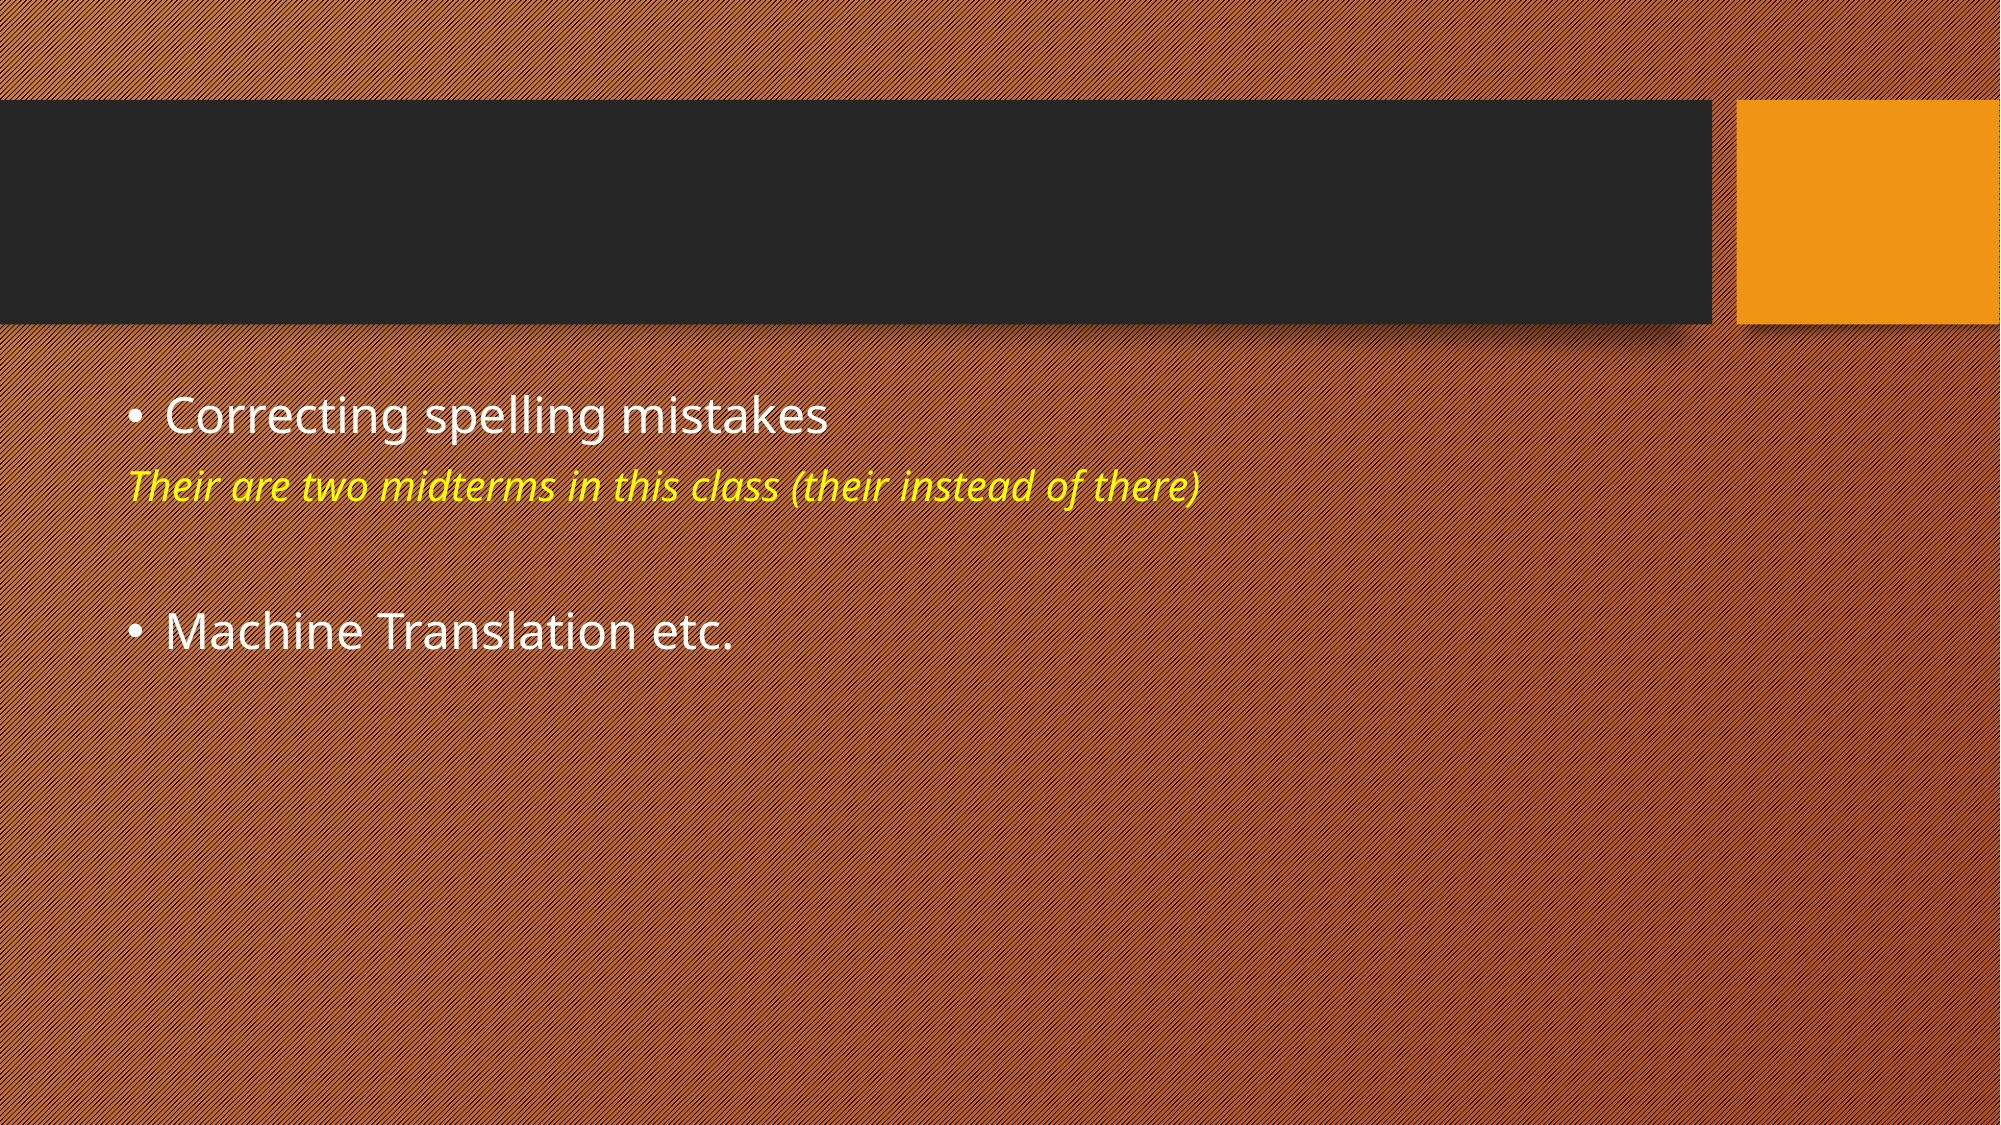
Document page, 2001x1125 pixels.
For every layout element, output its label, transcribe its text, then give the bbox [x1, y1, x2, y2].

list Correcting spelling mistakes Their are two midterms in this class (their instead of there) Machine Translation etc. [111, 383, 1689, 974]
picture [0, 0, 2000, 1125]
